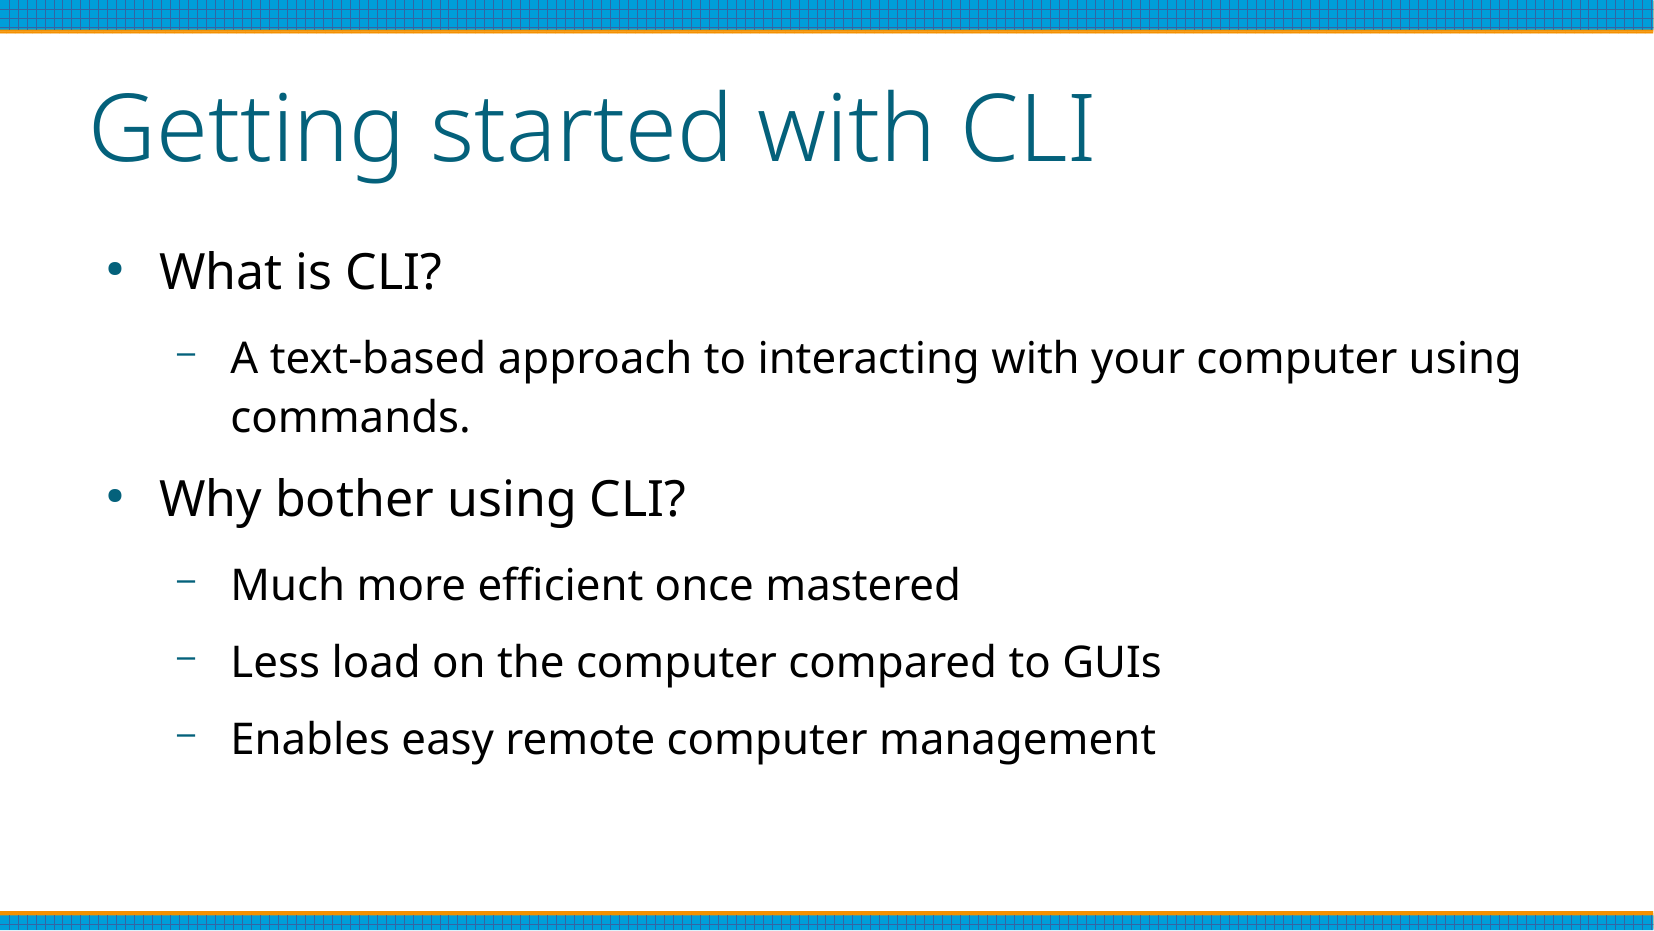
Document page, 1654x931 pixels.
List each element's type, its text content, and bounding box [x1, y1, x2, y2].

title Getting started with CLI [88, 44, 1565, 207]
list What is CLI? A text-based approach to interacting with your computer using commands. Why bother using CLI? Much more efficient once mastered Less load on the computer compared to GUIs Enables easy remote computer management [88, 236, 1565, 901]
